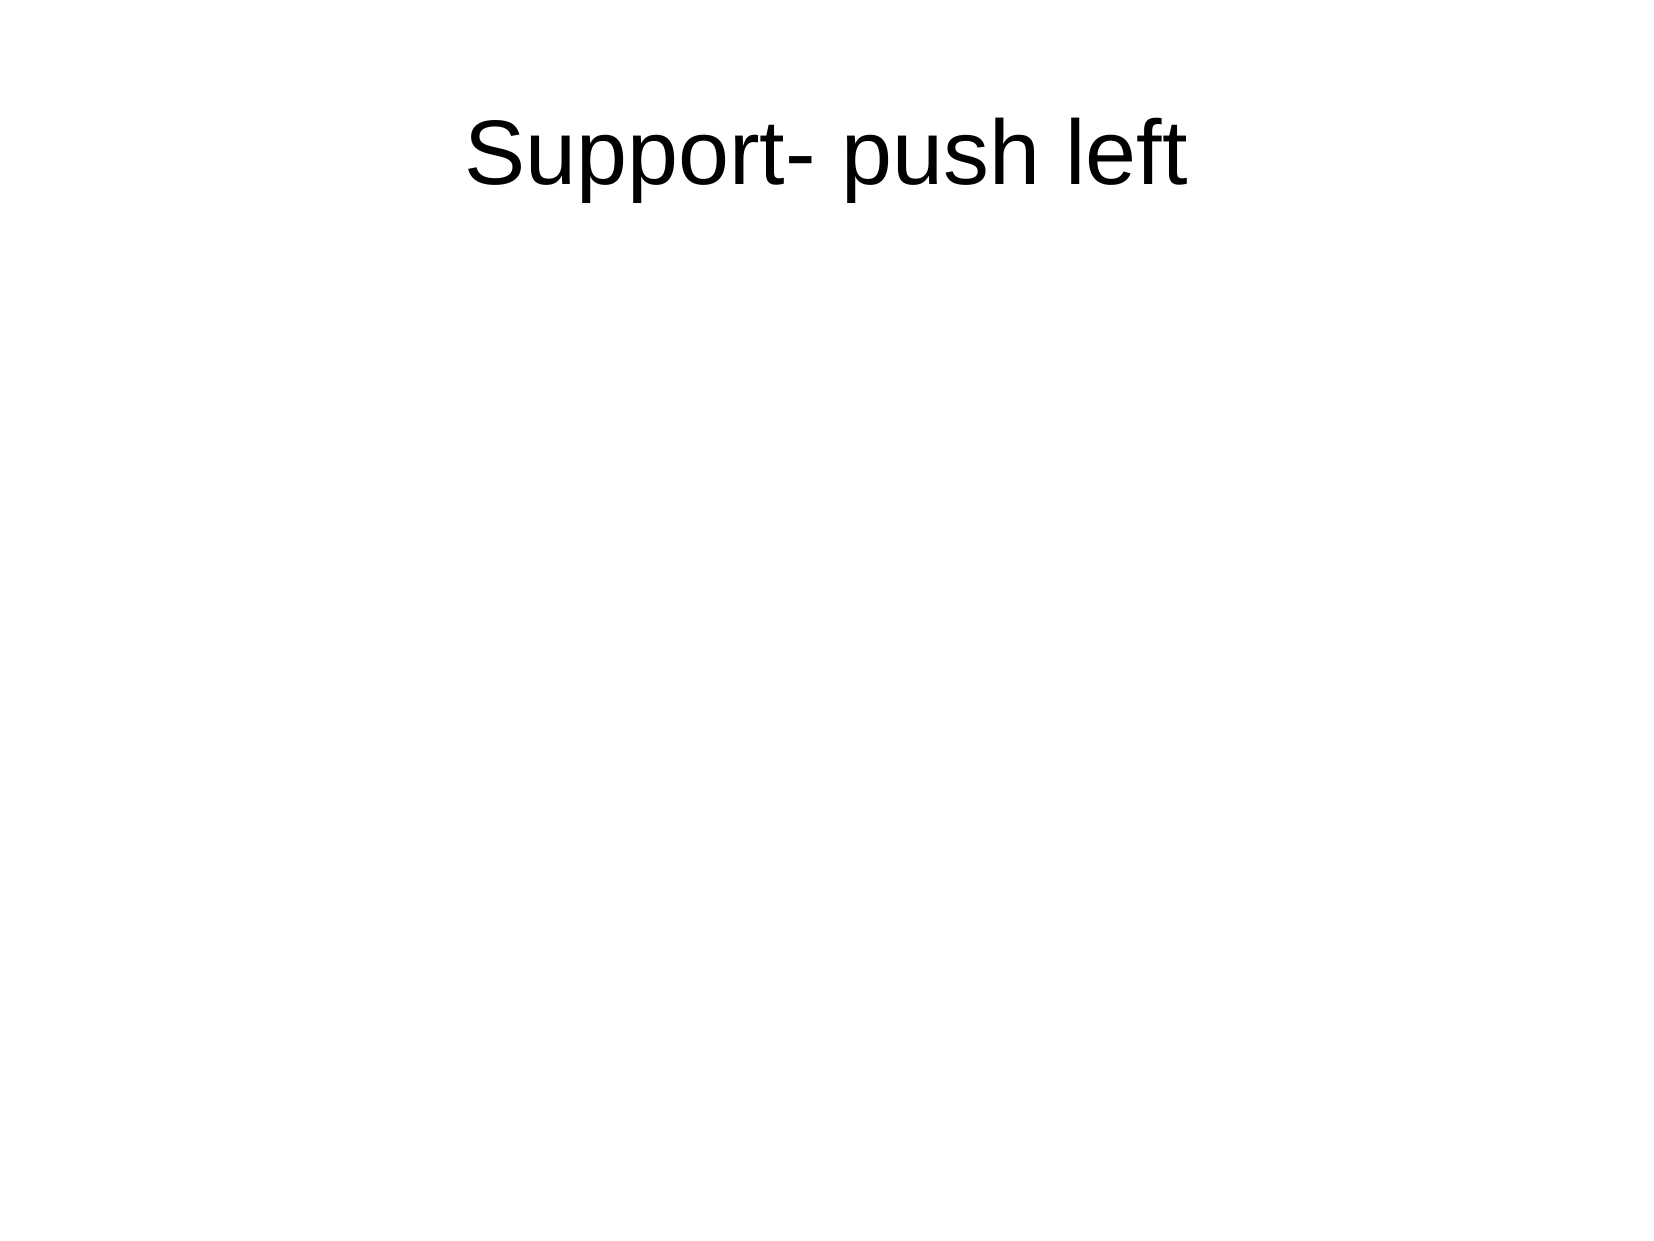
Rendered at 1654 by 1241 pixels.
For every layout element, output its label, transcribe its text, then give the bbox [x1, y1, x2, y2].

title Support- push left [82, 56, 1571, 250]
